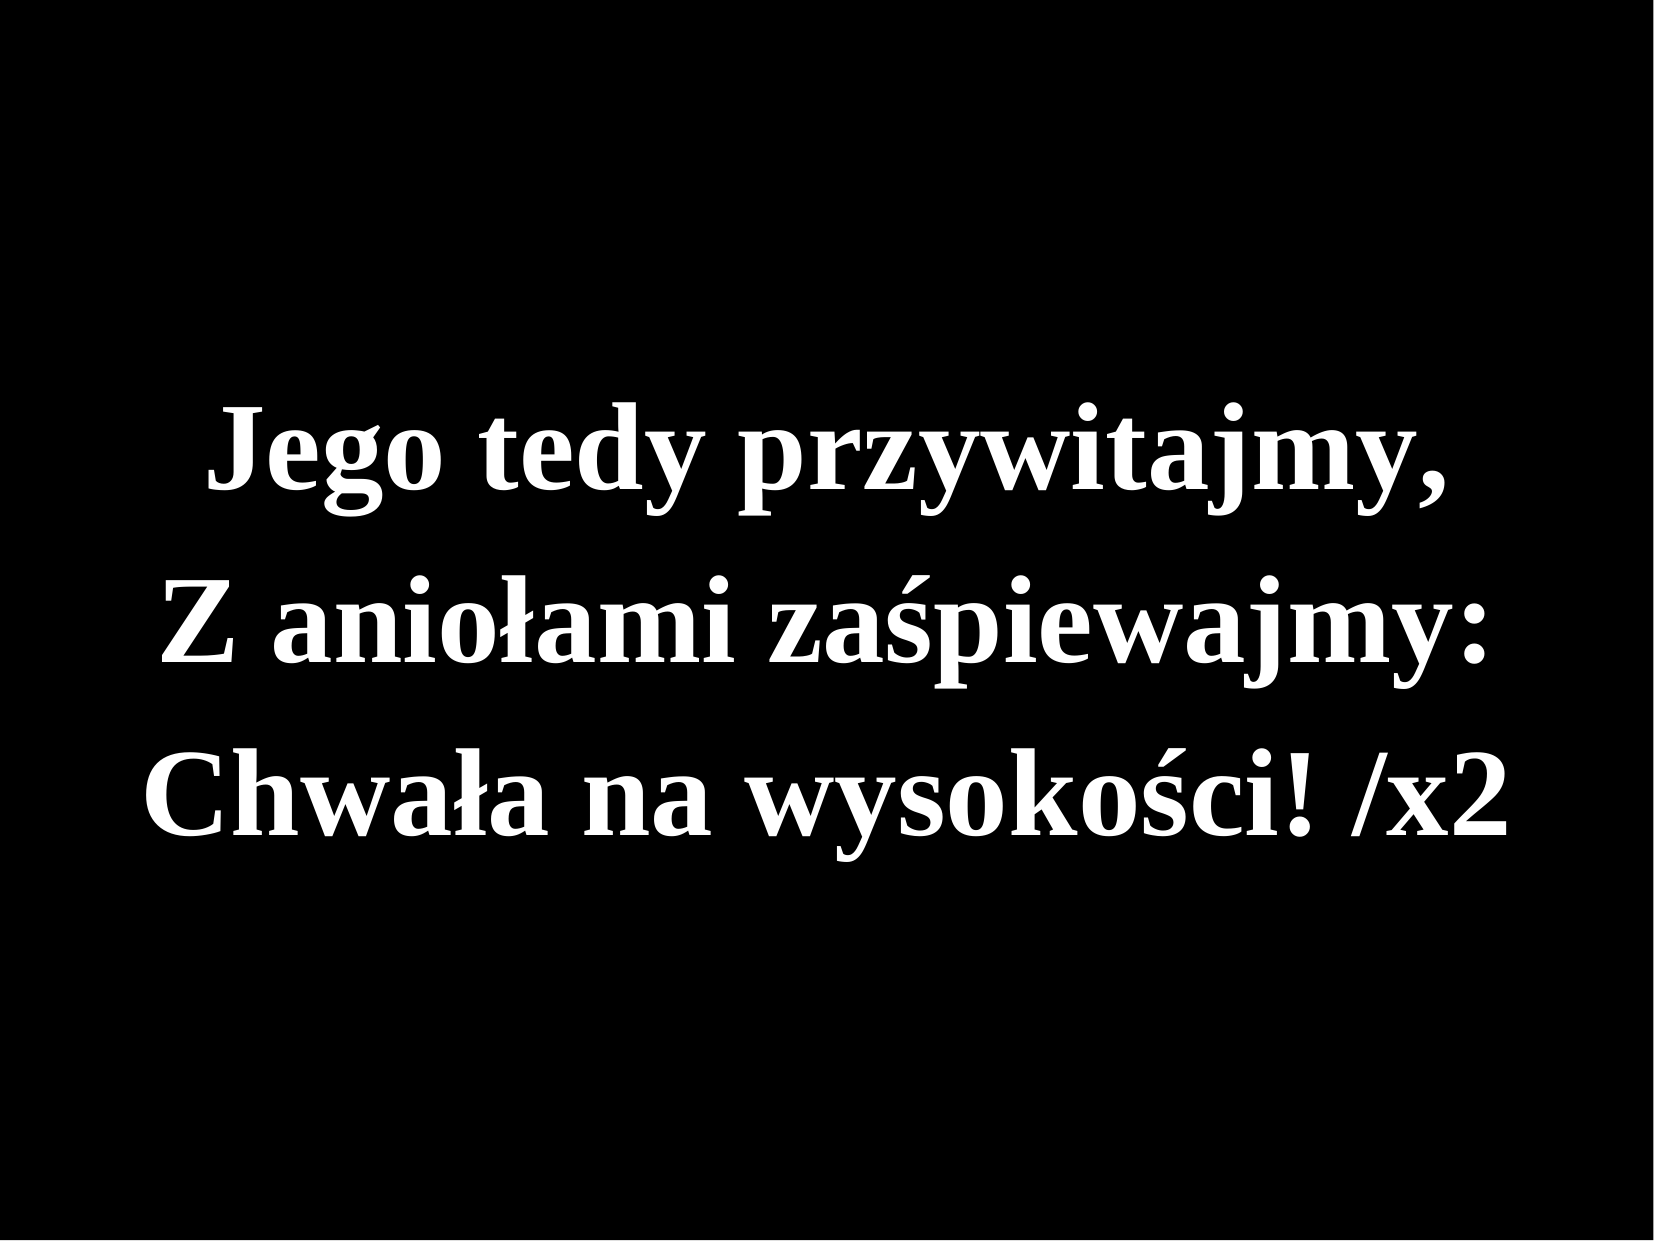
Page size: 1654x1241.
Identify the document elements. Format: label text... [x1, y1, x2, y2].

title Jego tedy przywitajmy, ppp Z aniołami zaśpiewajmy: ppp Chwała na wysokości! /x2 [0, 0, 1654, 1241]
